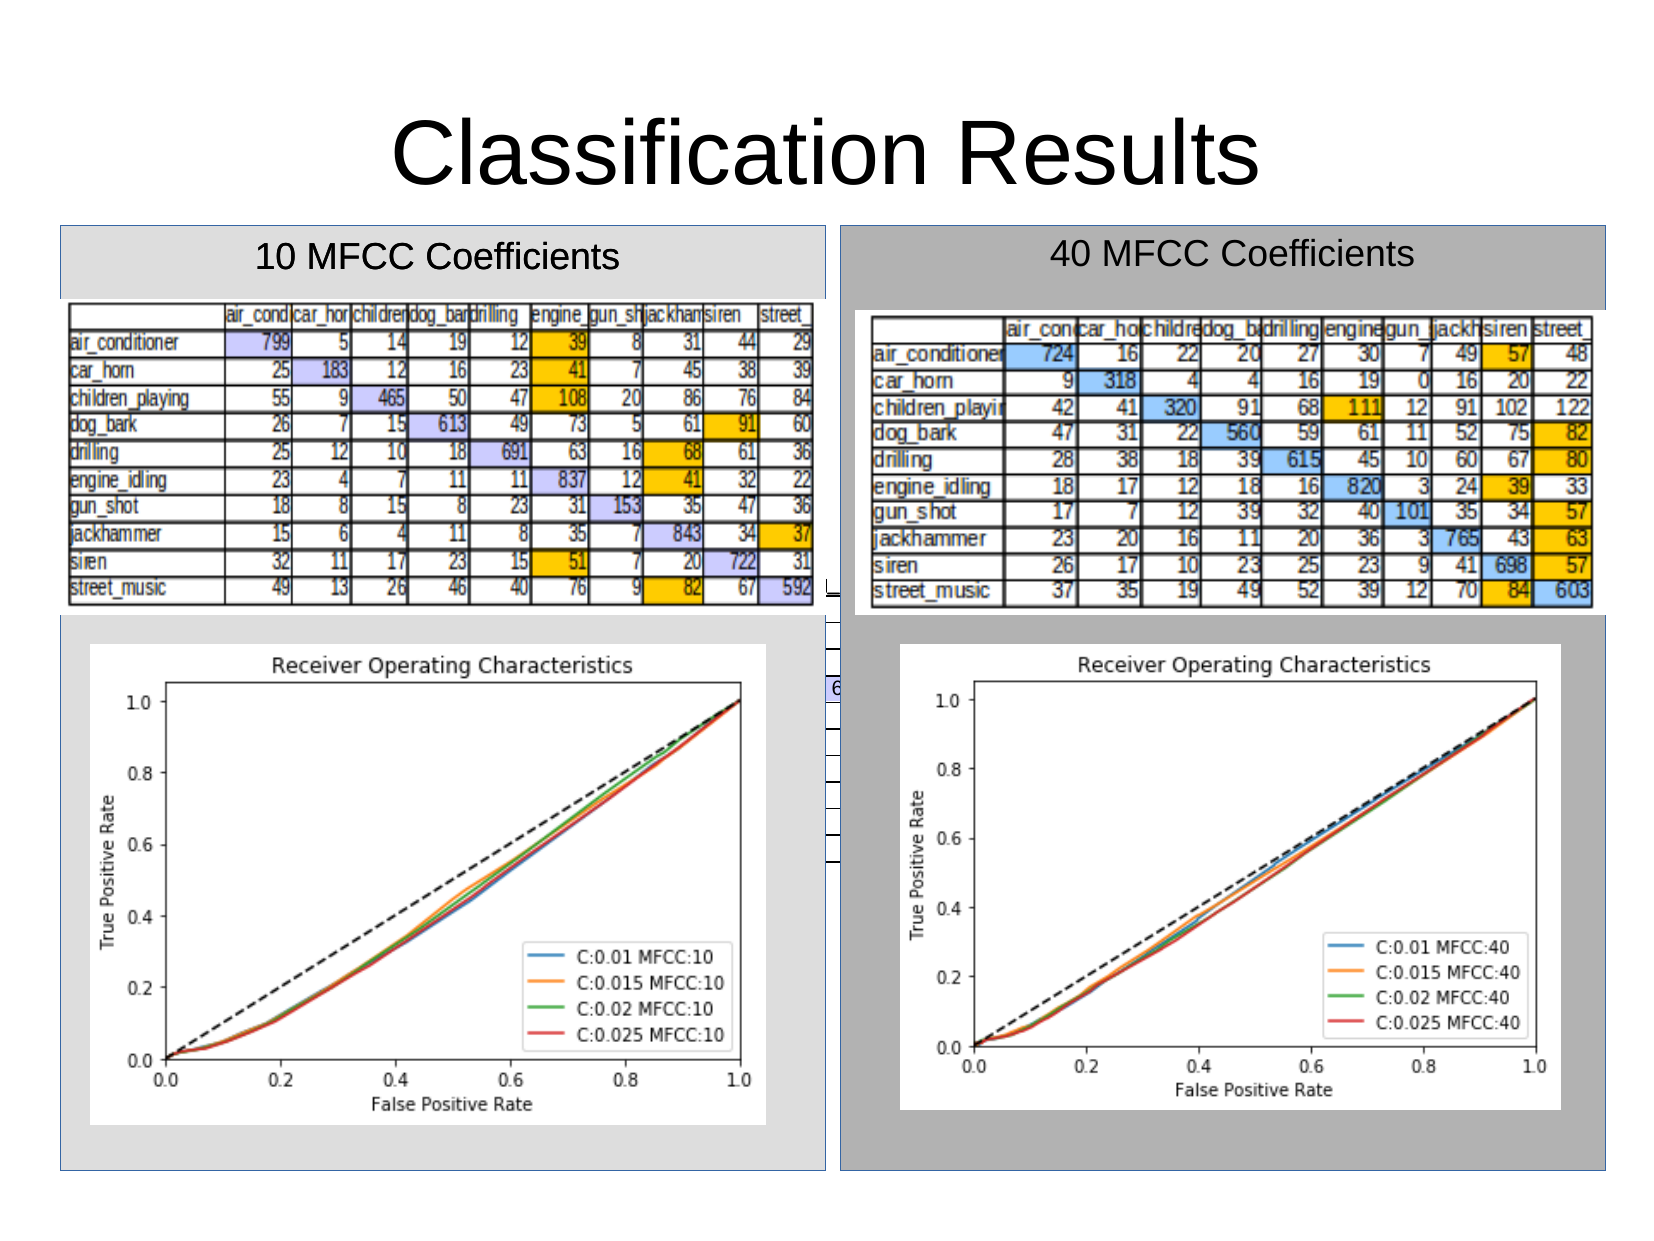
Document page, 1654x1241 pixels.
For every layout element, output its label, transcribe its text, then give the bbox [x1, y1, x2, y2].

text_box 10 MFCC Coefficients [240, 228, 646, 286]
picture [855, 310, 1606, 616]
title Classification Results [82, 49, 1571, 257]
text_box [60, 616, 826, 1171]
picture [90, 644, 766, 1126]
text_box [840, 225, 1606, 1171]
picture [900, 644, 1561, 1111]
picture [60, 299, 826, 616]
text_box 40 MFCC Coefficients [1035, 225, 1441, 282]
chart [826, 570, 840, 864]
text_box [60, 225, 826, 299]
